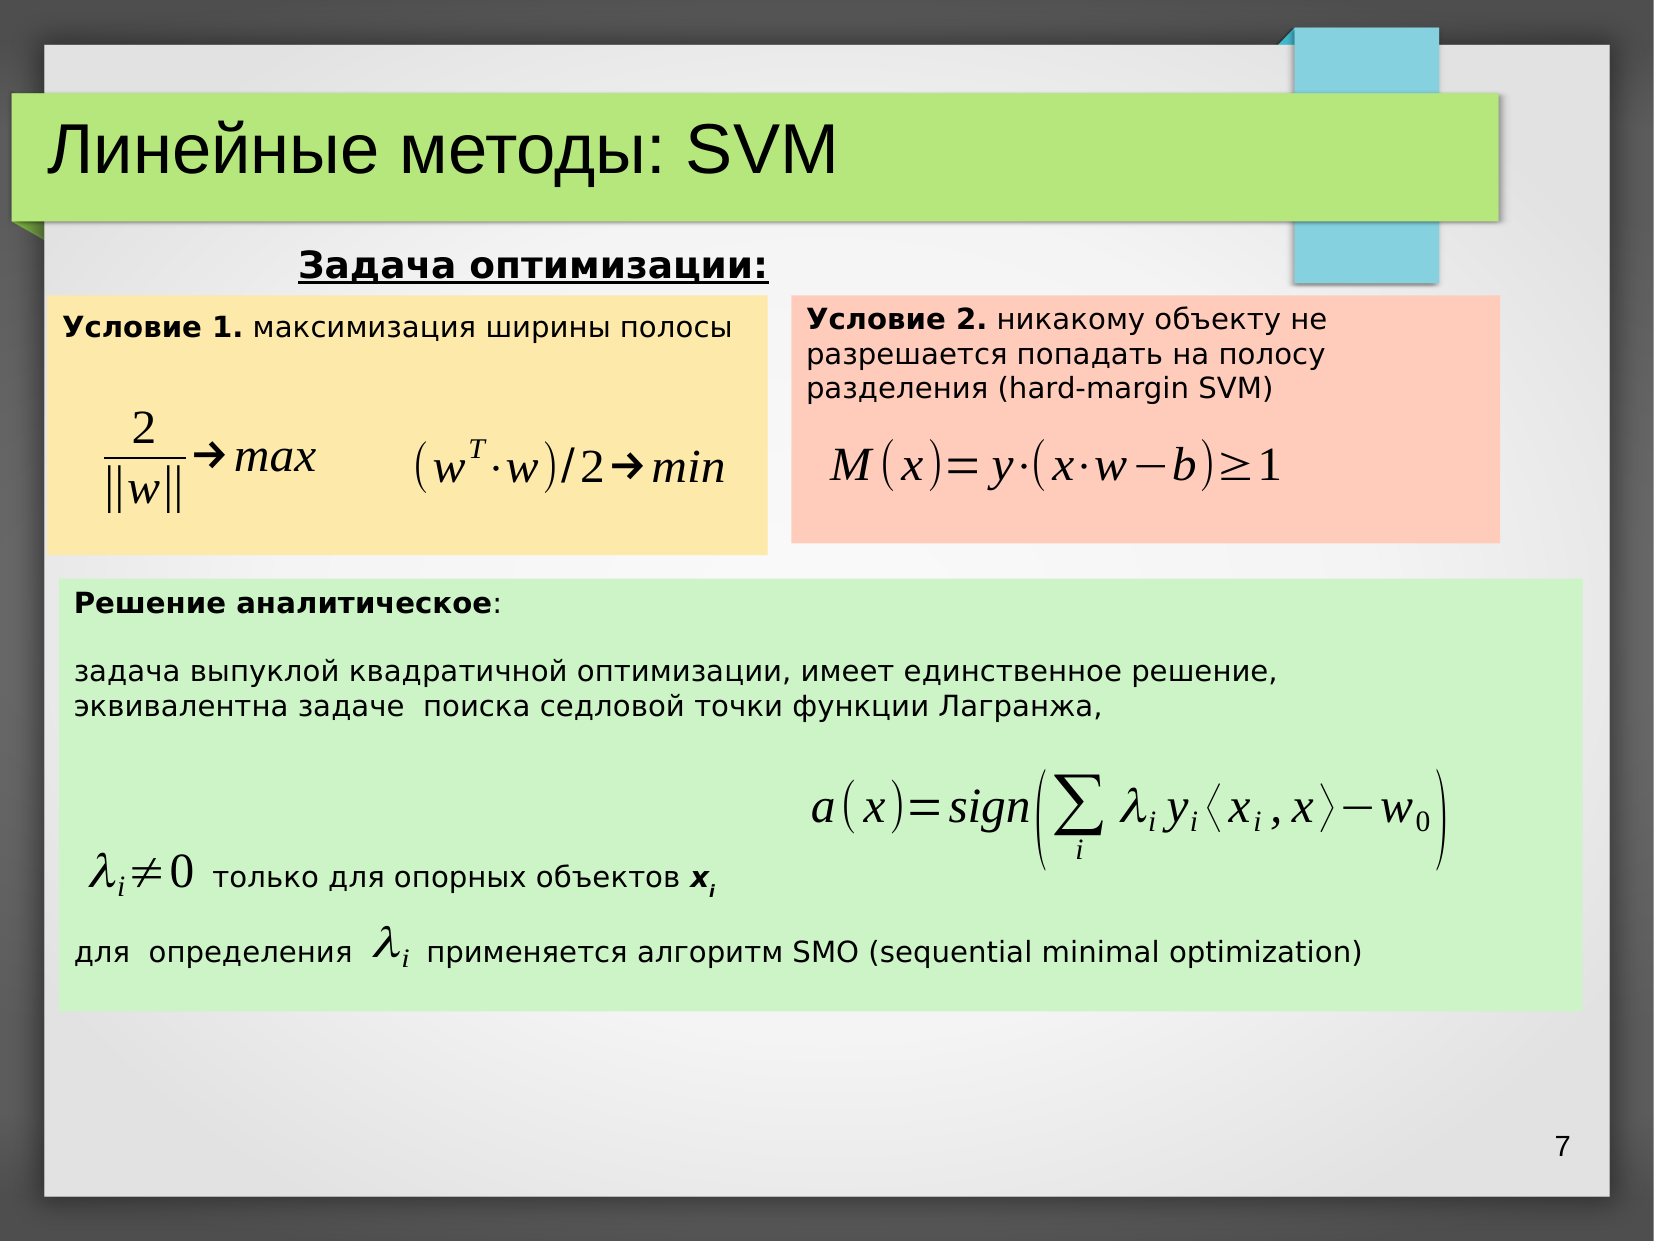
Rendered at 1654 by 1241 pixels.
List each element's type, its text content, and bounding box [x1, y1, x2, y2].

chart [803, 766, 1455, 875]
chart [363, 924, 416, 974]
text_box Задача оптимизации: [283, 236, 839, 296]
chart [406, 433, 733, 497]
text_box Решение аналитическое: задача выпуклой квадратичной оптимизации, имеет единственное решение, эквивалентна задаче поиска седловой точки функции Лагранжа, только для опорных объектов xi для определения применяется алгоритм SMO (sequential minimal optimization) [59, 578, 1583, 1012]
title Линейные методы: SVM [47, 108, 1501, 191]
text_box Условие 2. никакому объекту не разрешается попадать на полосу разделения (hard-margin SVM) [791, 295, 1501, 544]
picture [0, 0, 1654, 1241]
chart [820, 437, 1288, 495]
chart [79, 850, 201, 907]
chart [94, 401, 325, 517]
text_box Условие 1. максимизация ширины полосы [47, 295, 768, 556]
